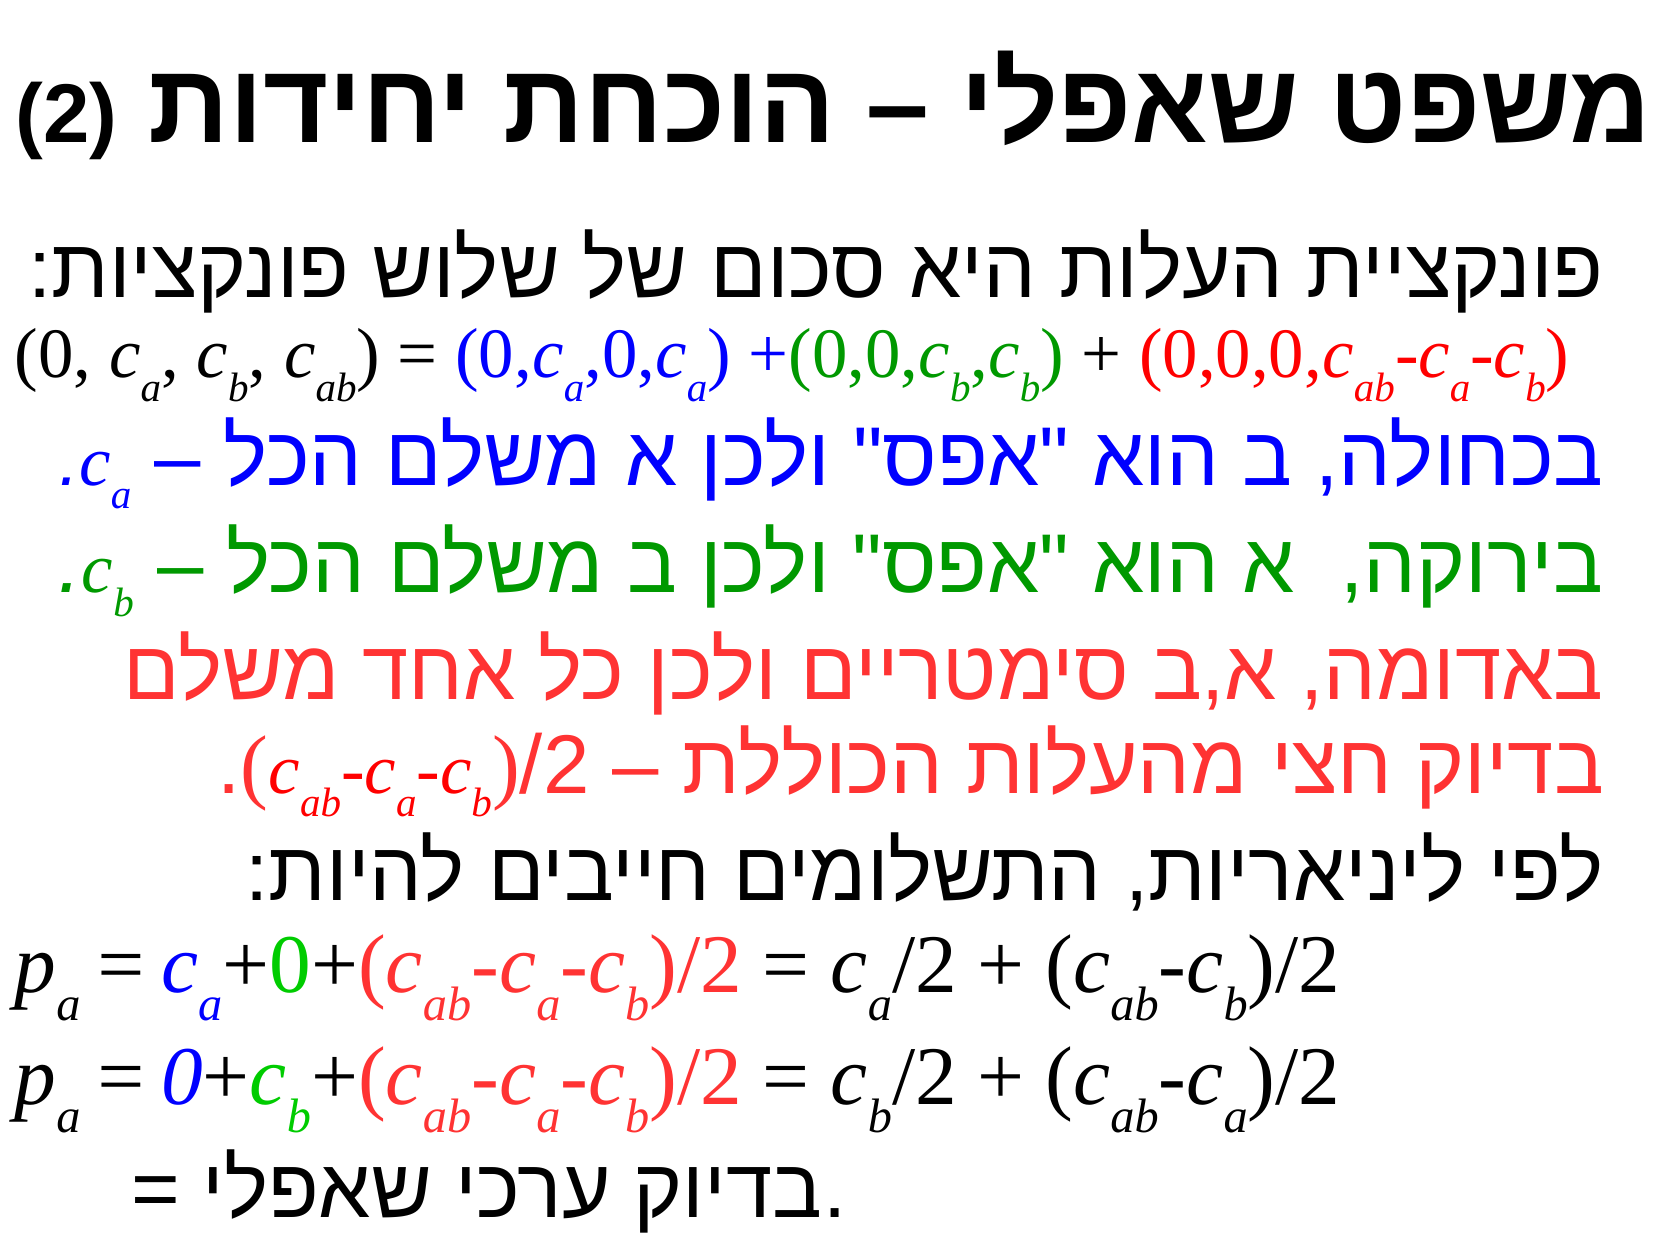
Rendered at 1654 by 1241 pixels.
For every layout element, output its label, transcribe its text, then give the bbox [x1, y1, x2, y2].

title משפט שאפלי – הוכחת יחידות (2) [15, 0, 1654, 215]
text_box פונקציית העלות היא סכום של שלוש פונקציות: (0, ca, cb, cab) = (0,ca,0,ca) +(0,0,cb,cb) + (0,0,0,cab-ca-cb) בכחולה, ב הוא "אפס" ולכן א משלם הכל – ca. בירוקה, א הוא "אפס" ולכן ב משלם הכל – cb. באדומה, א,ב סימטריים ולכן כל אחד משלם בדיוק חצי מהעלות הכוללת – 2/(cab-ca-cb). לפי ליניאריות, התשלומים חייבים להיות: pa = ca+0+(cab-ca-cb)/2 = ca/2 + (cab-cb)/2 pa = 0+cb+(cab-ca-cb)/2 = cb/2 + (cab-ca)/2 = בדיוק ערכי שאפלי. [0, 214, 1621, 1241]
